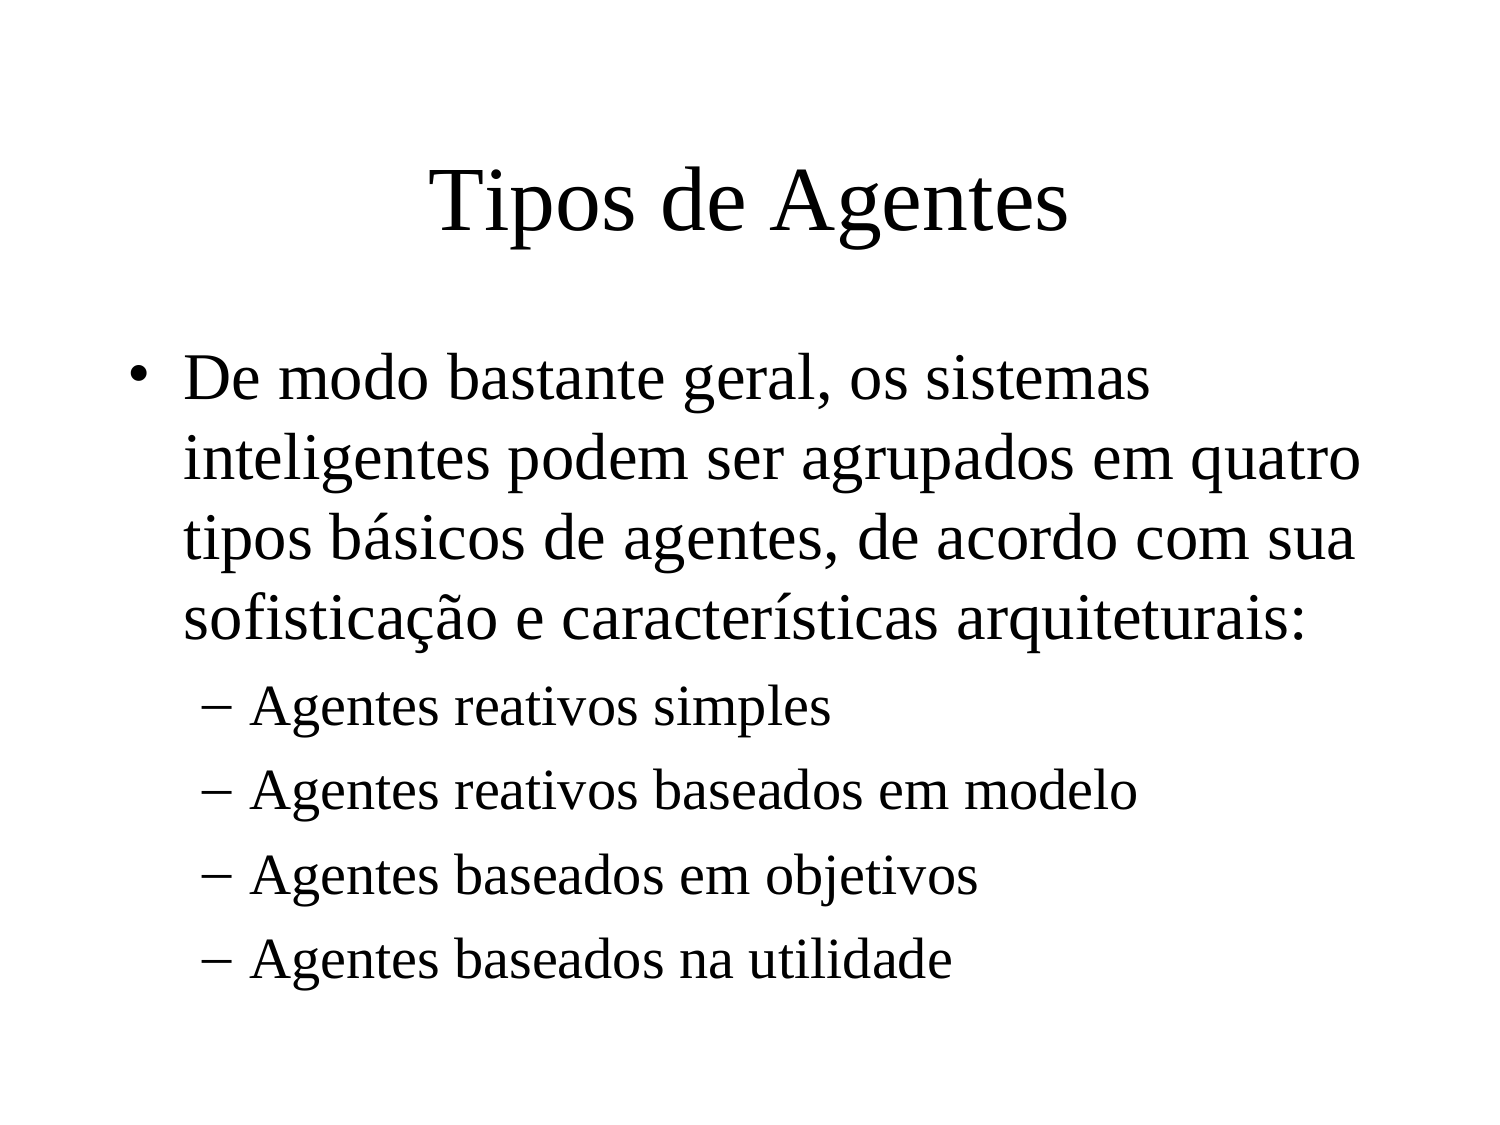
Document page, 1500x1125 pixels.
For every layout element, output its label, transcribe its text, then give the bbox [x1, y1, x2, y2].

list De modo bastante geral, os sistemas inteligentes podem ser agrupados em quatro tipos básicos de agentes, de acordo com sua sofisticação e características arquiteturais: Agentes reativos simples Agentes reativos baseados em modelo Agentes baseados em objetivos Agentes baseados na utilidade [112, 324, 1388, 1001]
title Tipos de Agentes [112, 99, 1388, 288]
